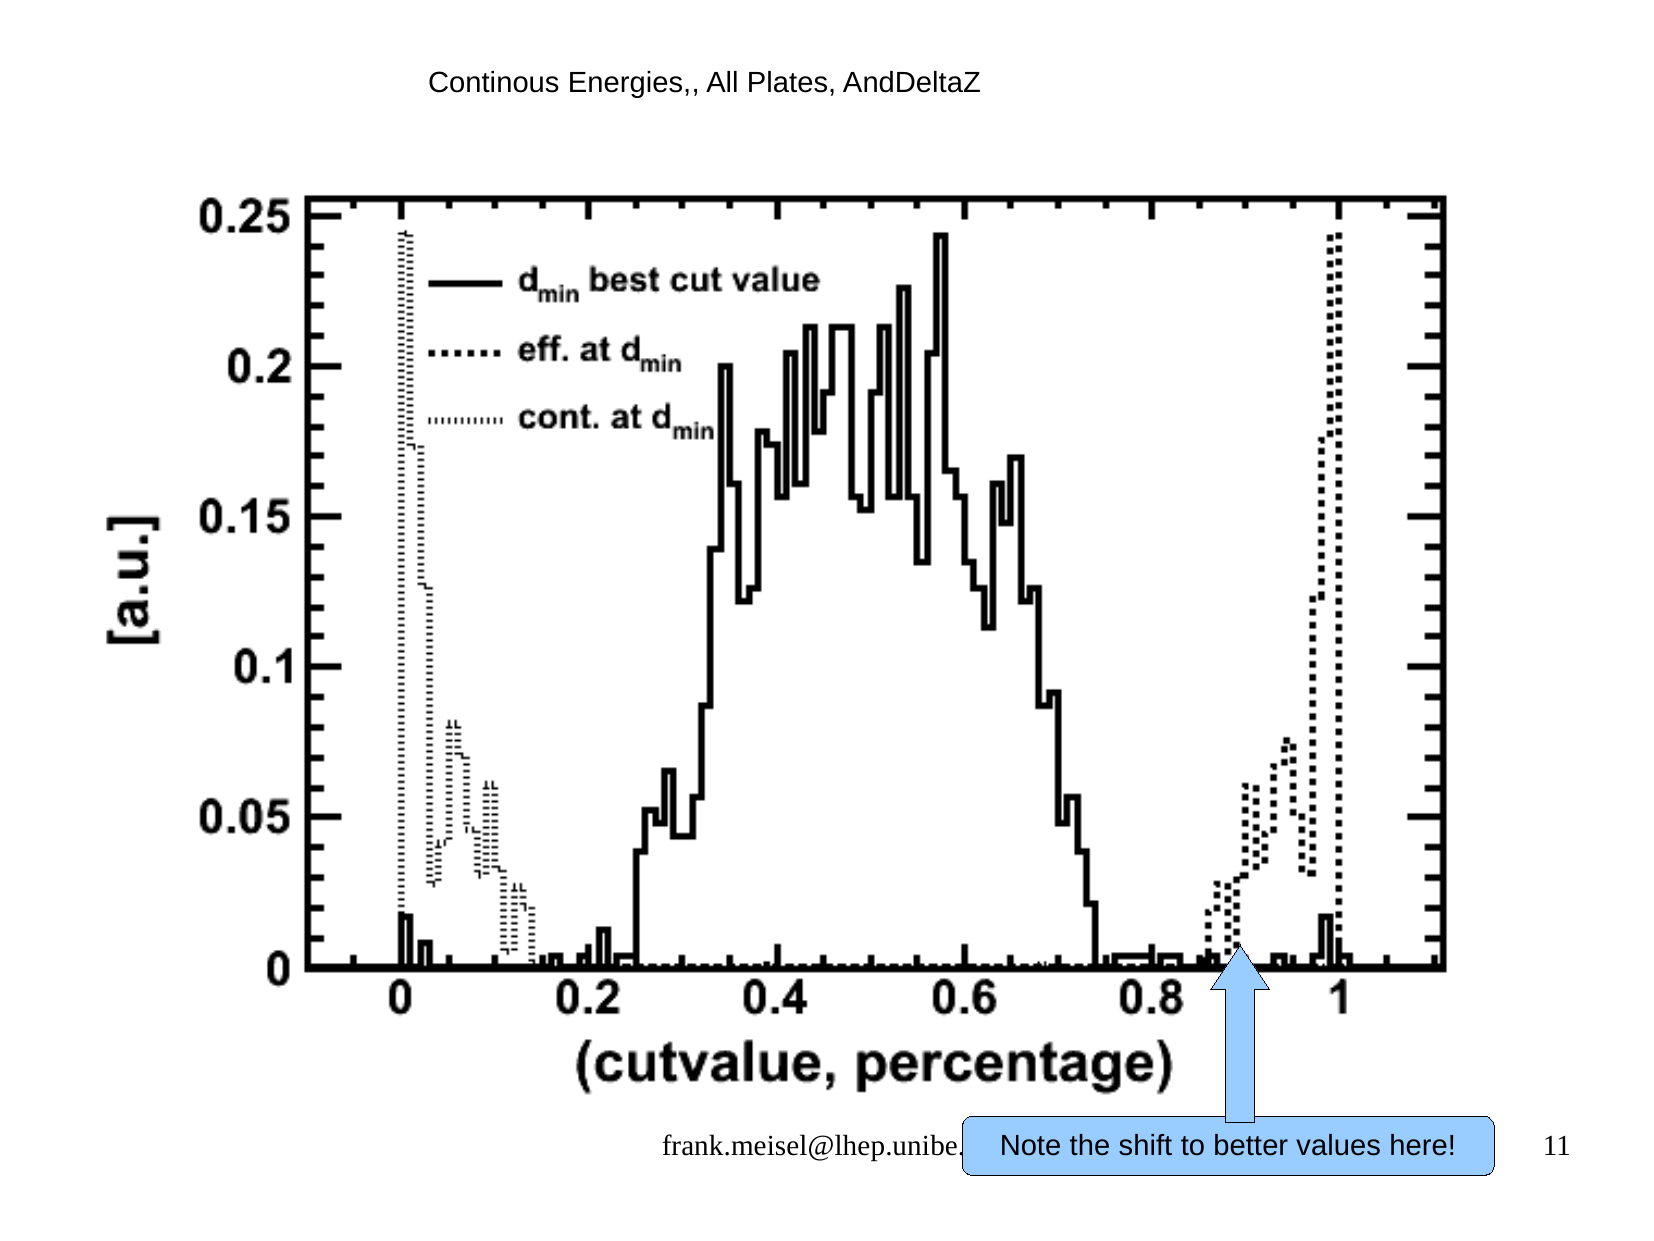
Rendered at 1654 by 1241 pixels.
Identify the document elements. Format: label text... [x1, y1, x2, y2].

picture [81, 96, 1595, 1123]
title All Energies, All Shapes, All Plates [82, 49, 1571, 96]
text_box Continous Energies,, All Plates, AndDeltaZ [413, 59, 1506, 107]
text_box Note the shift to better values here! [962, 1116, 1495, 1176]
text_box [1210, 944, 1270, 1123]
